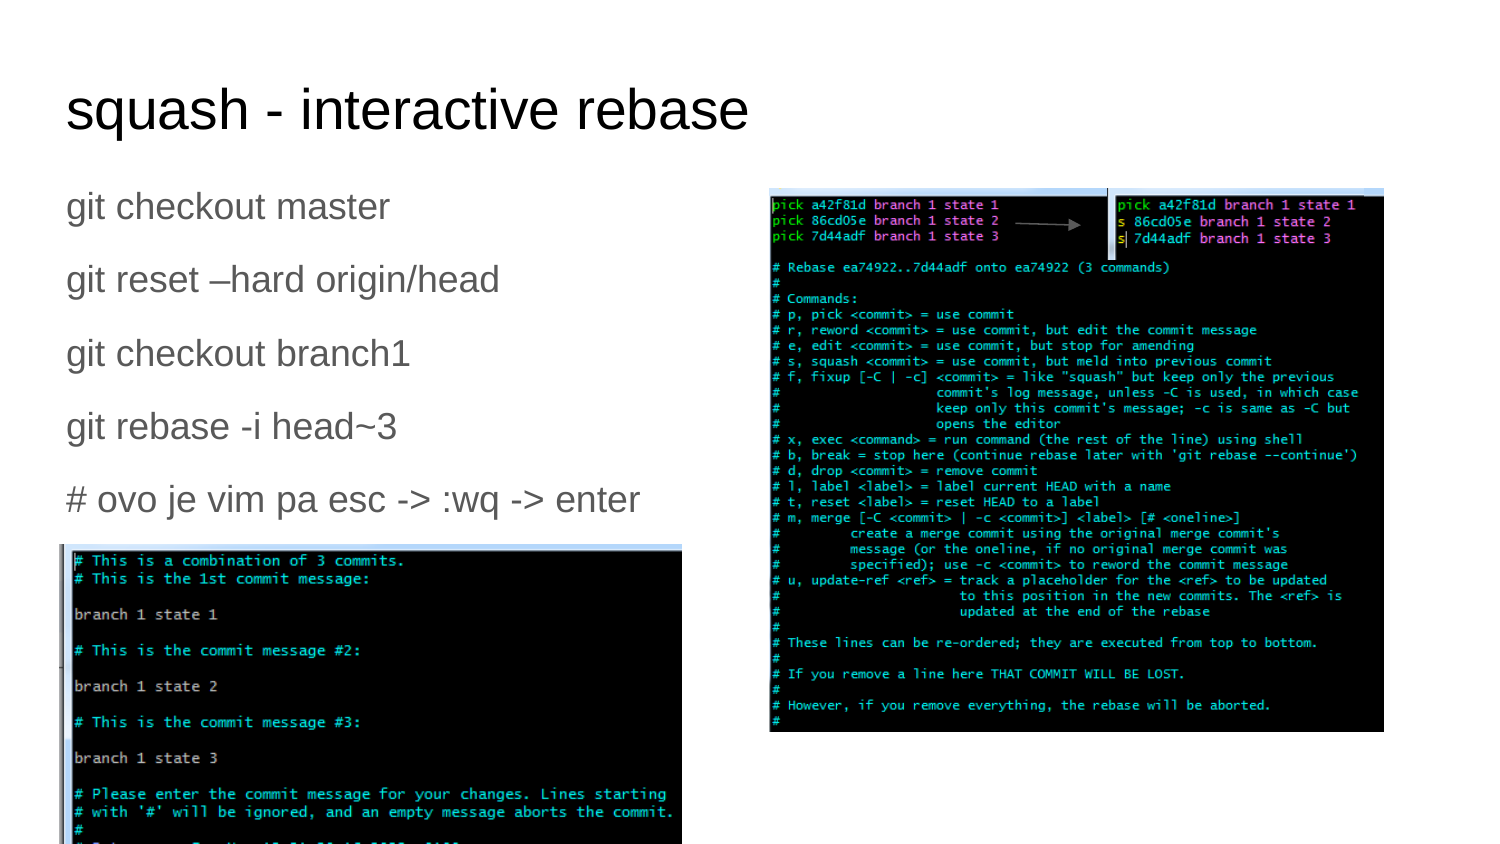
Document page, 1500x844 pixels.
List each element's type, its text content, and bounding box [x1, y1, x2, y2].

picture [769, 188, 1384, 733]
title squash - interactive rebase [51, 62, 1449, 157]
picture [59, 544, 682, 844]
list git checkout master git reset –hard origin/head git checkout branch1 git rebase -i head~3 # ovo je vim pa esc -> :wq -> enter [51, 164, 1449, 725]
